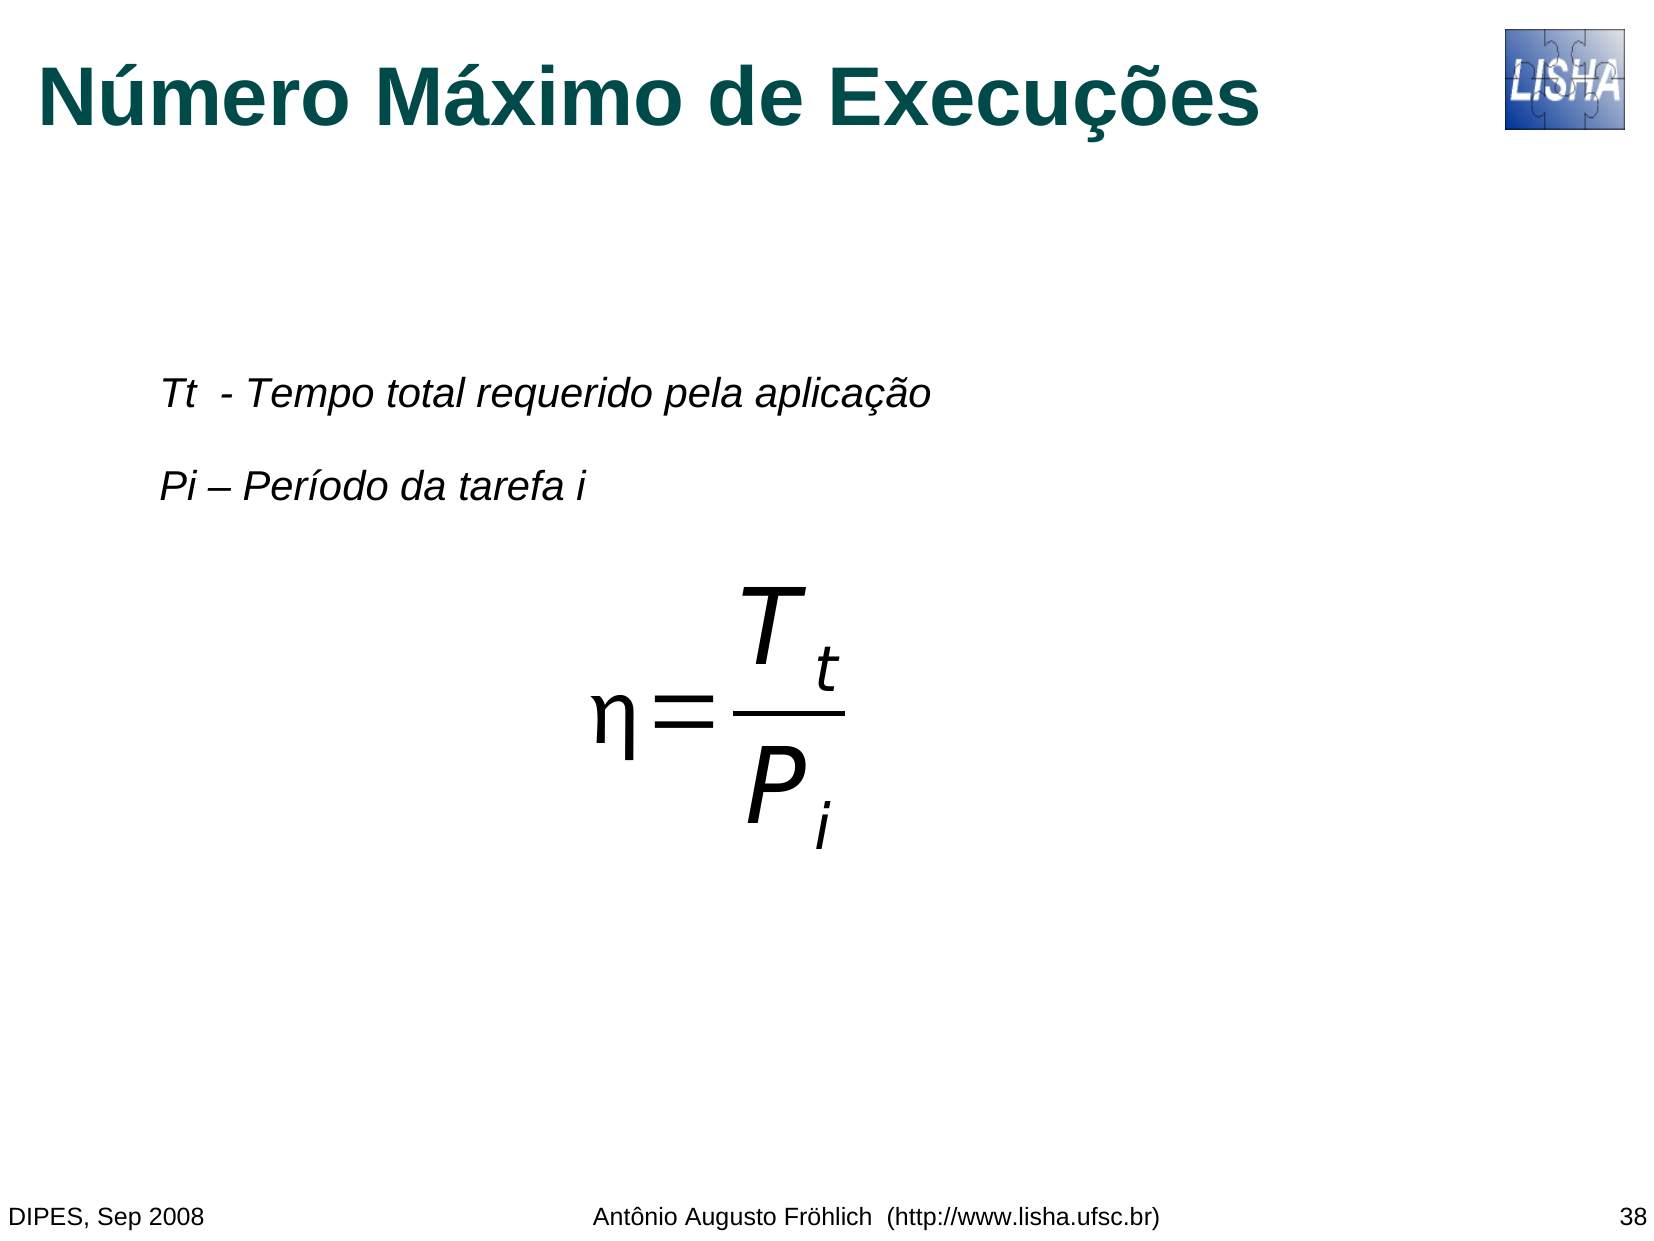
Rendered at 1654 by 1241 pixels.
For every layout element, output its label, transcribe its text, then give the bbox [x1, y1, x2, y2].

title Número Máximo de Execuções [37, 40, 1426, 153]
picture [1505, 29, 1625, 130]
list Tt - Tempo total requerido pela aplicação Pi – Período da tarefa i [59, 295, 1595, 1182]
chart [562, 565, 874, 863]
